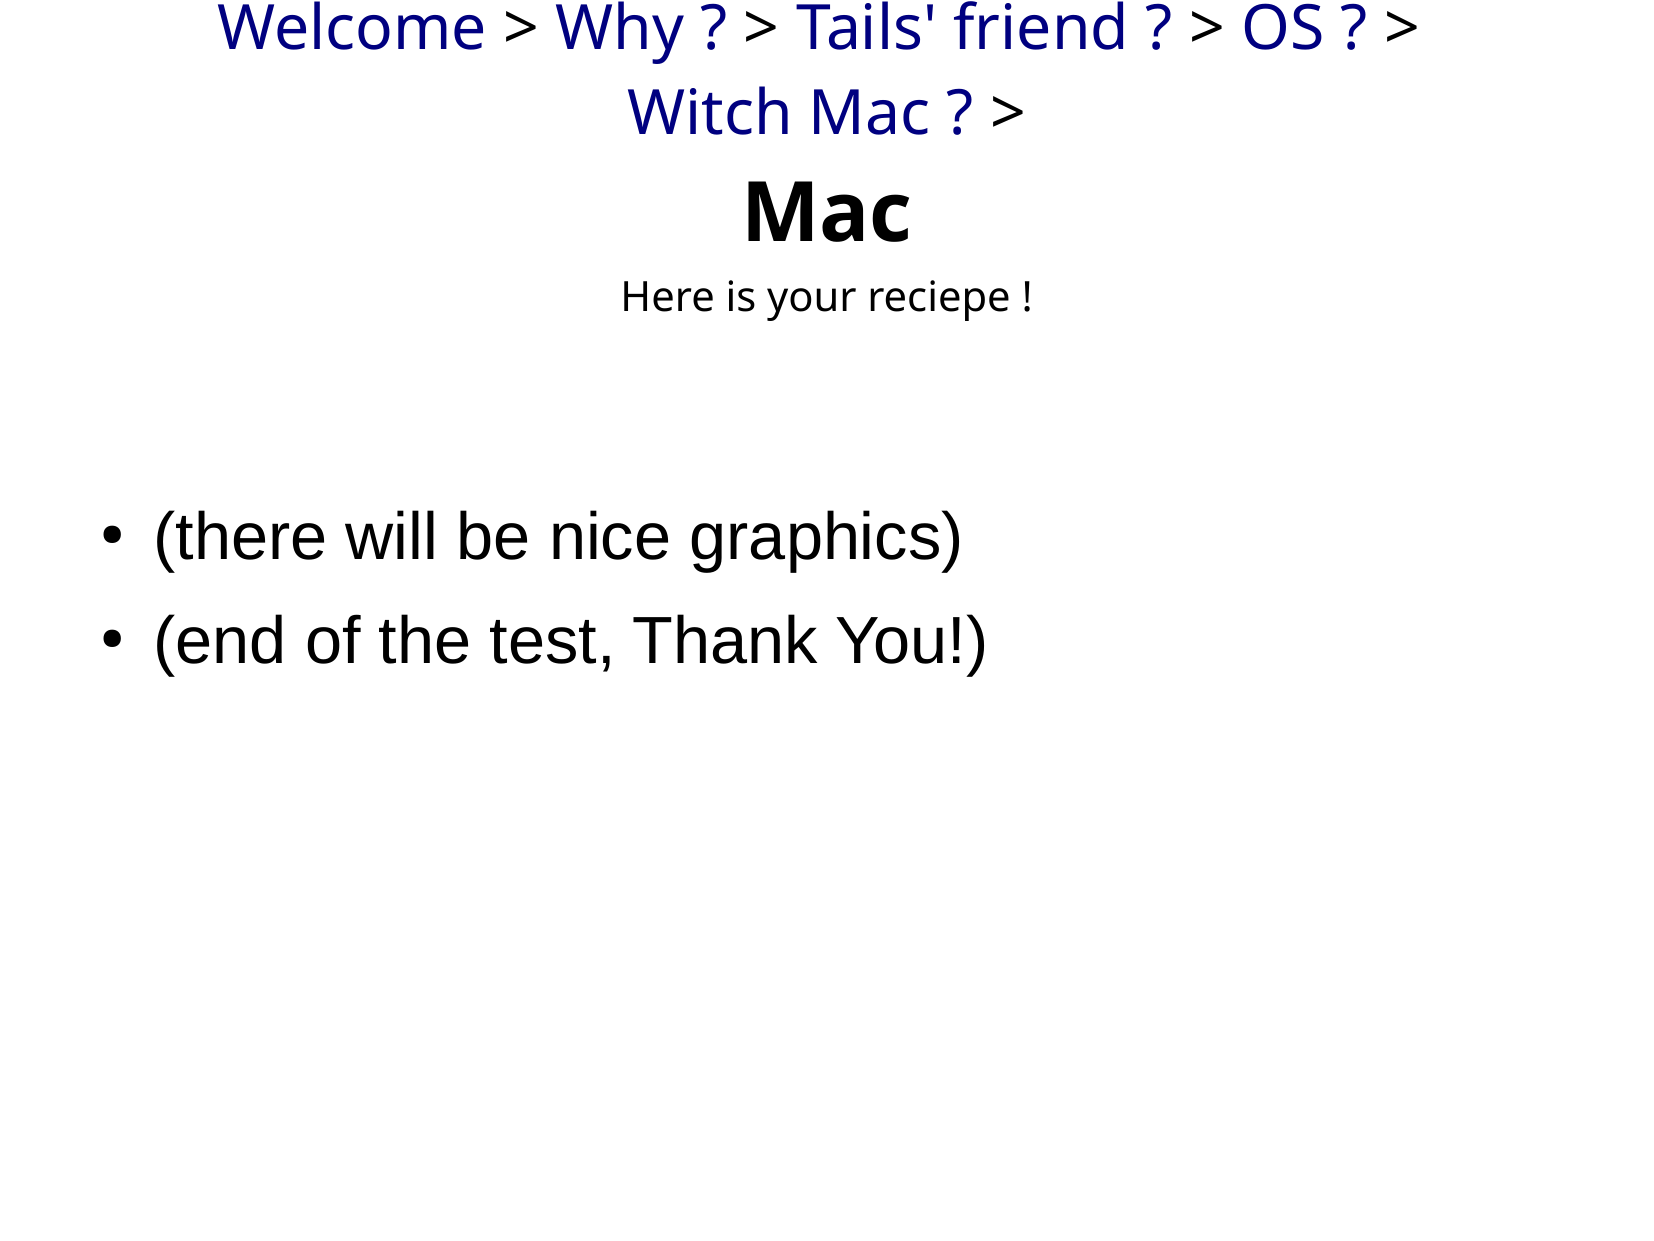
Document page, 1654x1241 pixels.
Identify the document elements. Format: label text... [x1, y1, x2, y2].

list (there will be nice graphics) (end of the test, Thank You!) [82, 290, 1538, 1205]
title Welcome > Why ? > Tails' friend ? > OS ? > Witch Mac ? > Mac Here is your reciepe ! [82, 35, 1571, 271]
